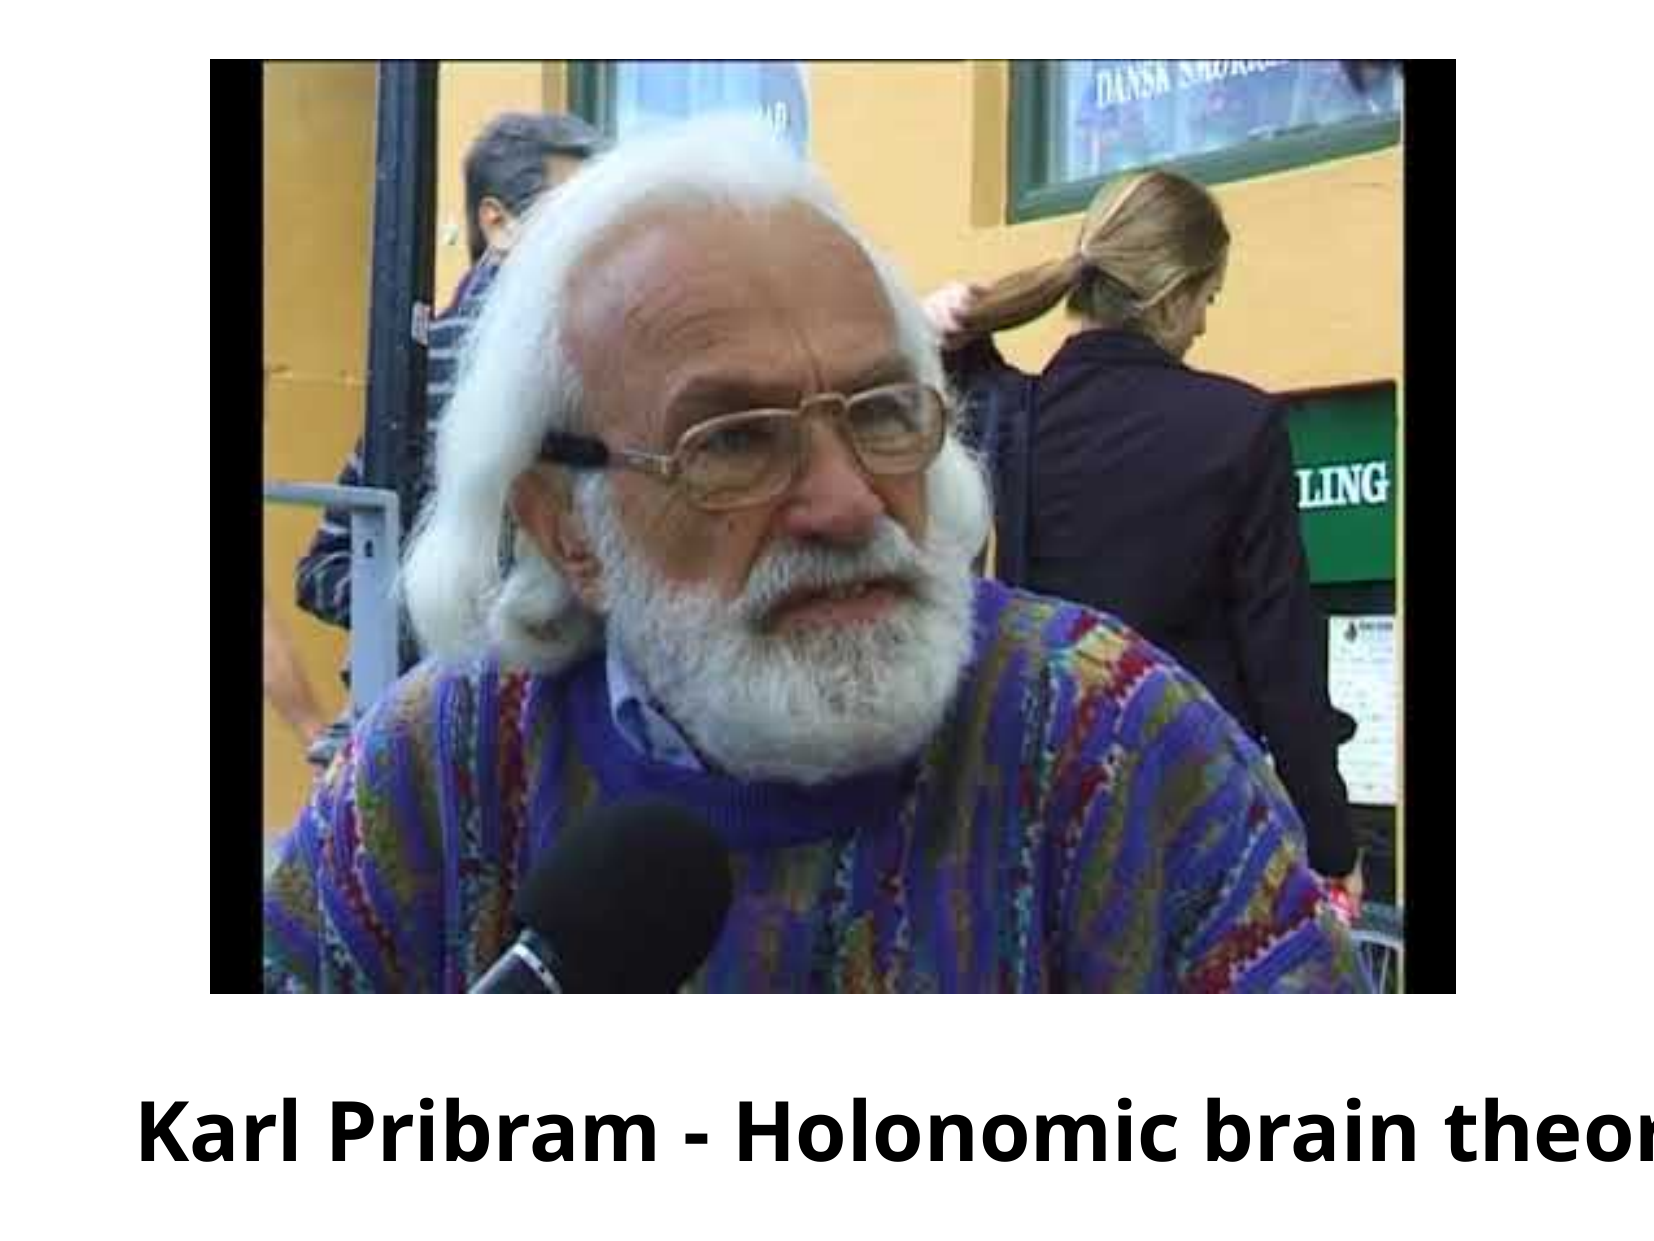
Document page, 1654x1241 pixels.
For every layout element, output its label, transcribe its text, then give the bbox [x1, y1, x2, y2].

text_box Karl Pribram - Holonomic brain theory [120, 1065, 1573, 1164]
picture [210, 59, 1456, 994]
